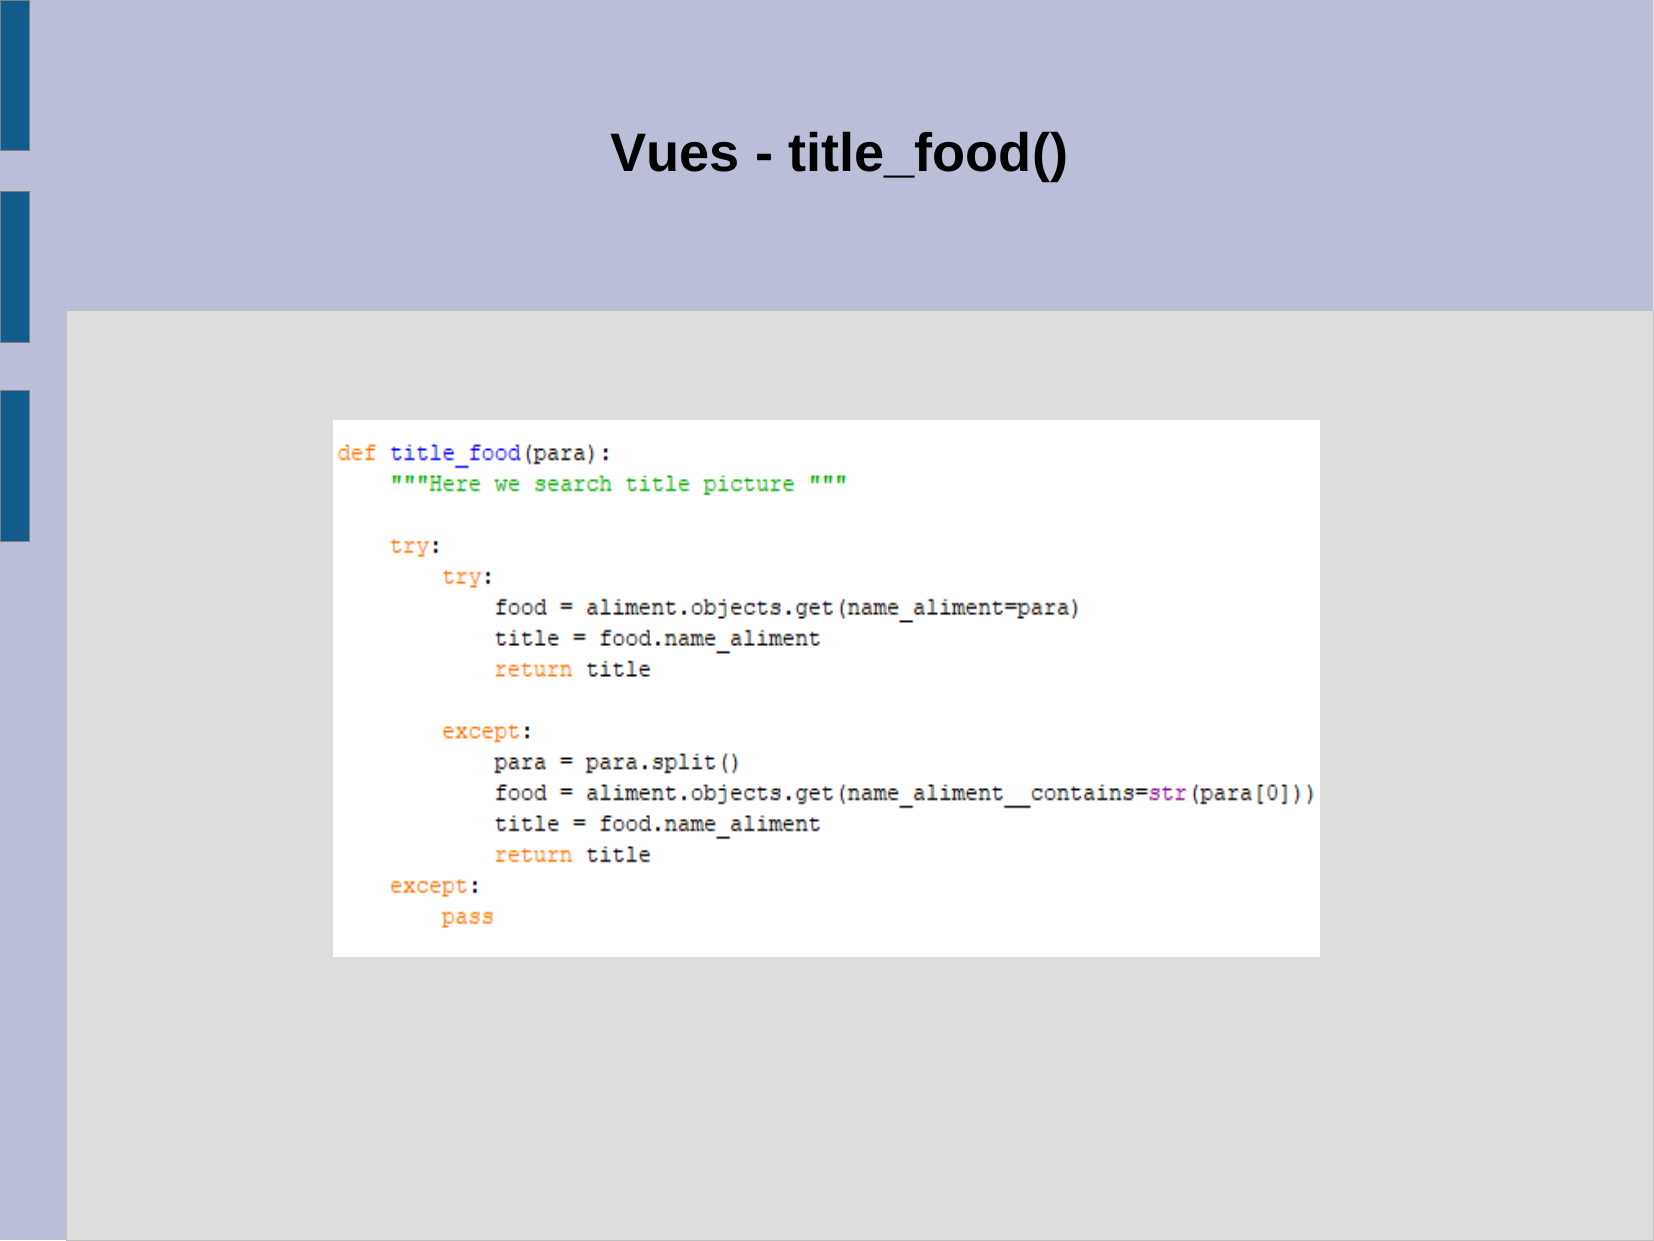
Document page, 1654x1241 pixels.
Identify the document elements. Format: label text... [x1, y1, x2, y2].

title Vues - title_food() [82, 47, 1571, 259]
picture [333, 420, 1320, 957]
